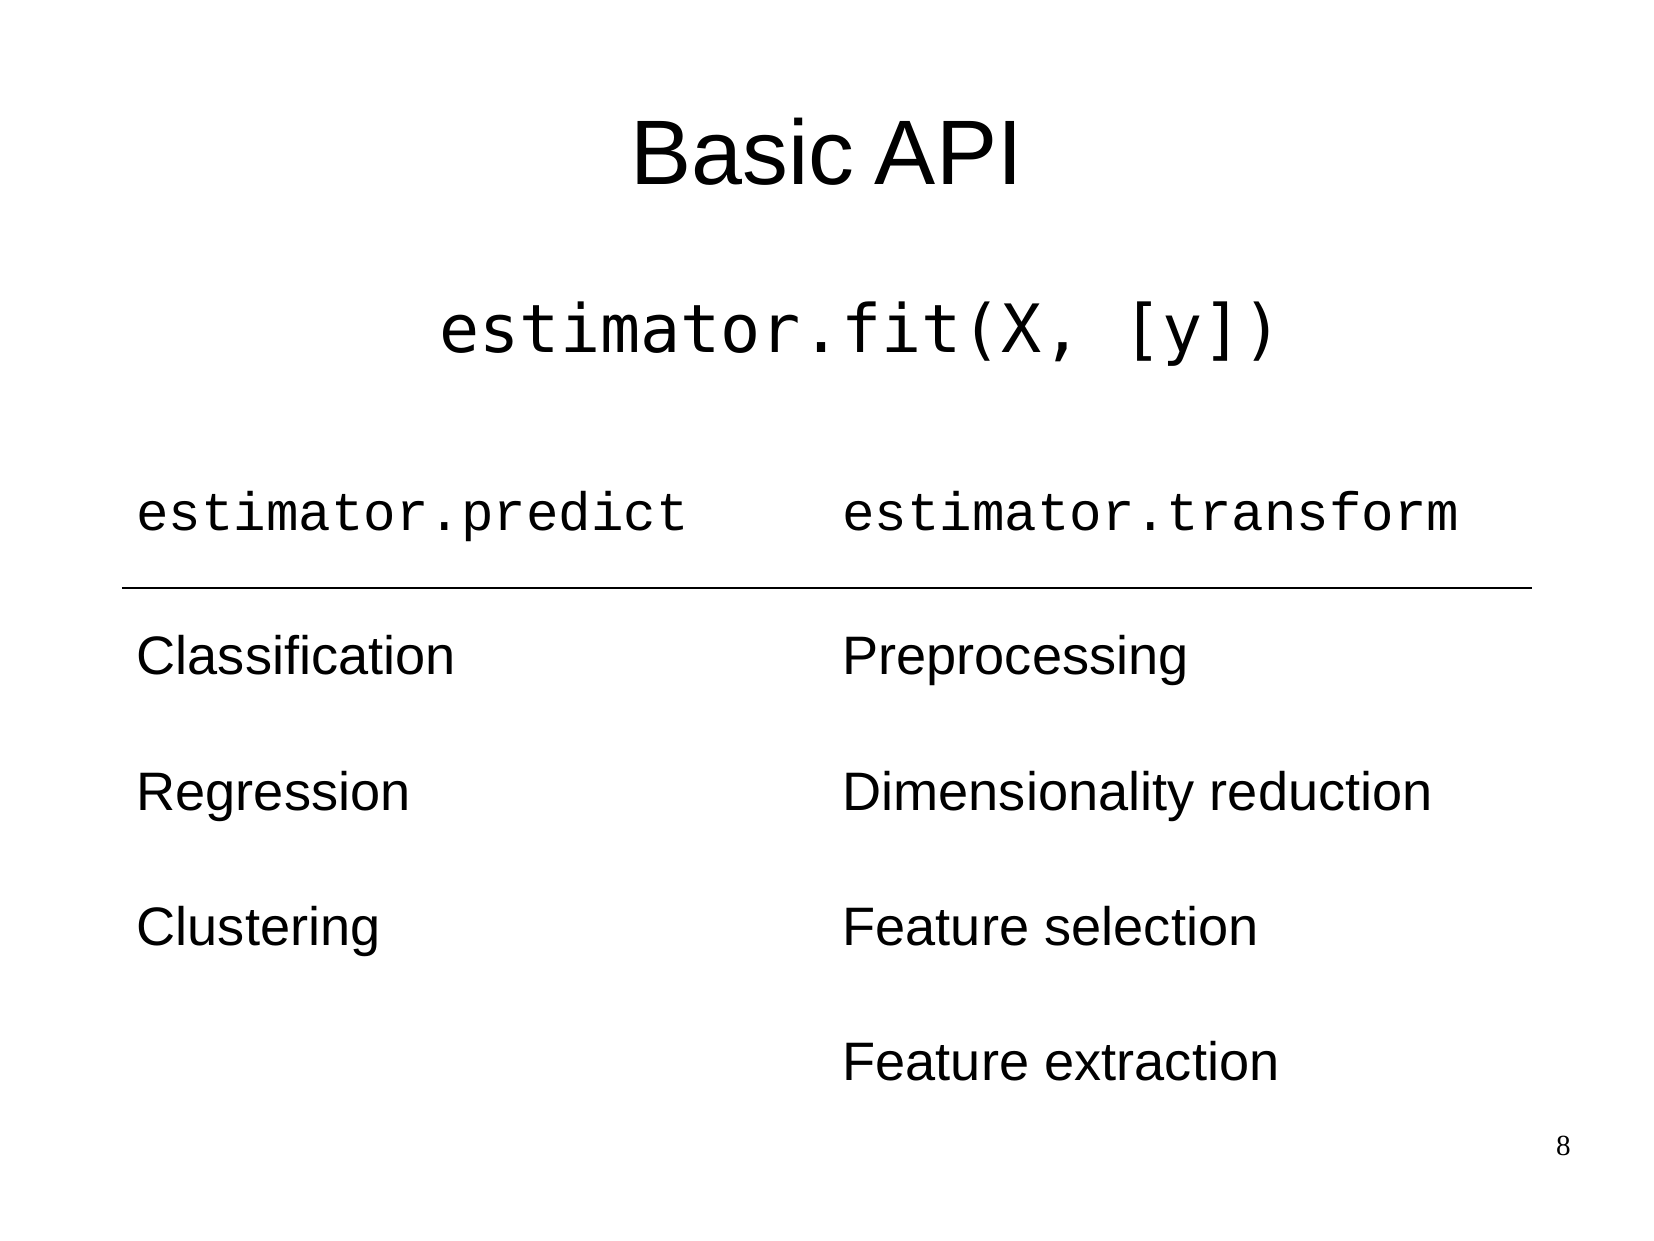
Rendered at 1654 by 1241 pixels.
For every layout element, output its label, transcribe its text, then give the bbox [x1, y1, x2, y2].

table_cell Clustering [122, 859, 827, 994]
table_cell Dimensionality reduction [827, 724, 1532, 859]
table_cell Preprocessing [827, 589, 1532, 724]
table_cell Feature selection [827, 859, 1532, 994]
table_header estimator.predict [122, 444, 827, 587]
list estimator.fit(X, [y]) [82, 290, 1571, 1010]
table_cell [122, 994, 827, 1130]
table_cell Regression [122, 724, 827, 859]
table_cell Feature extraction [827, 994, 1532, 1130]
title Basic API [82, 49, 1571, 257]
table_header estimator.transform [827, 444, 1532, 587]
table_cell Classification [122, 589, 827, 724]
